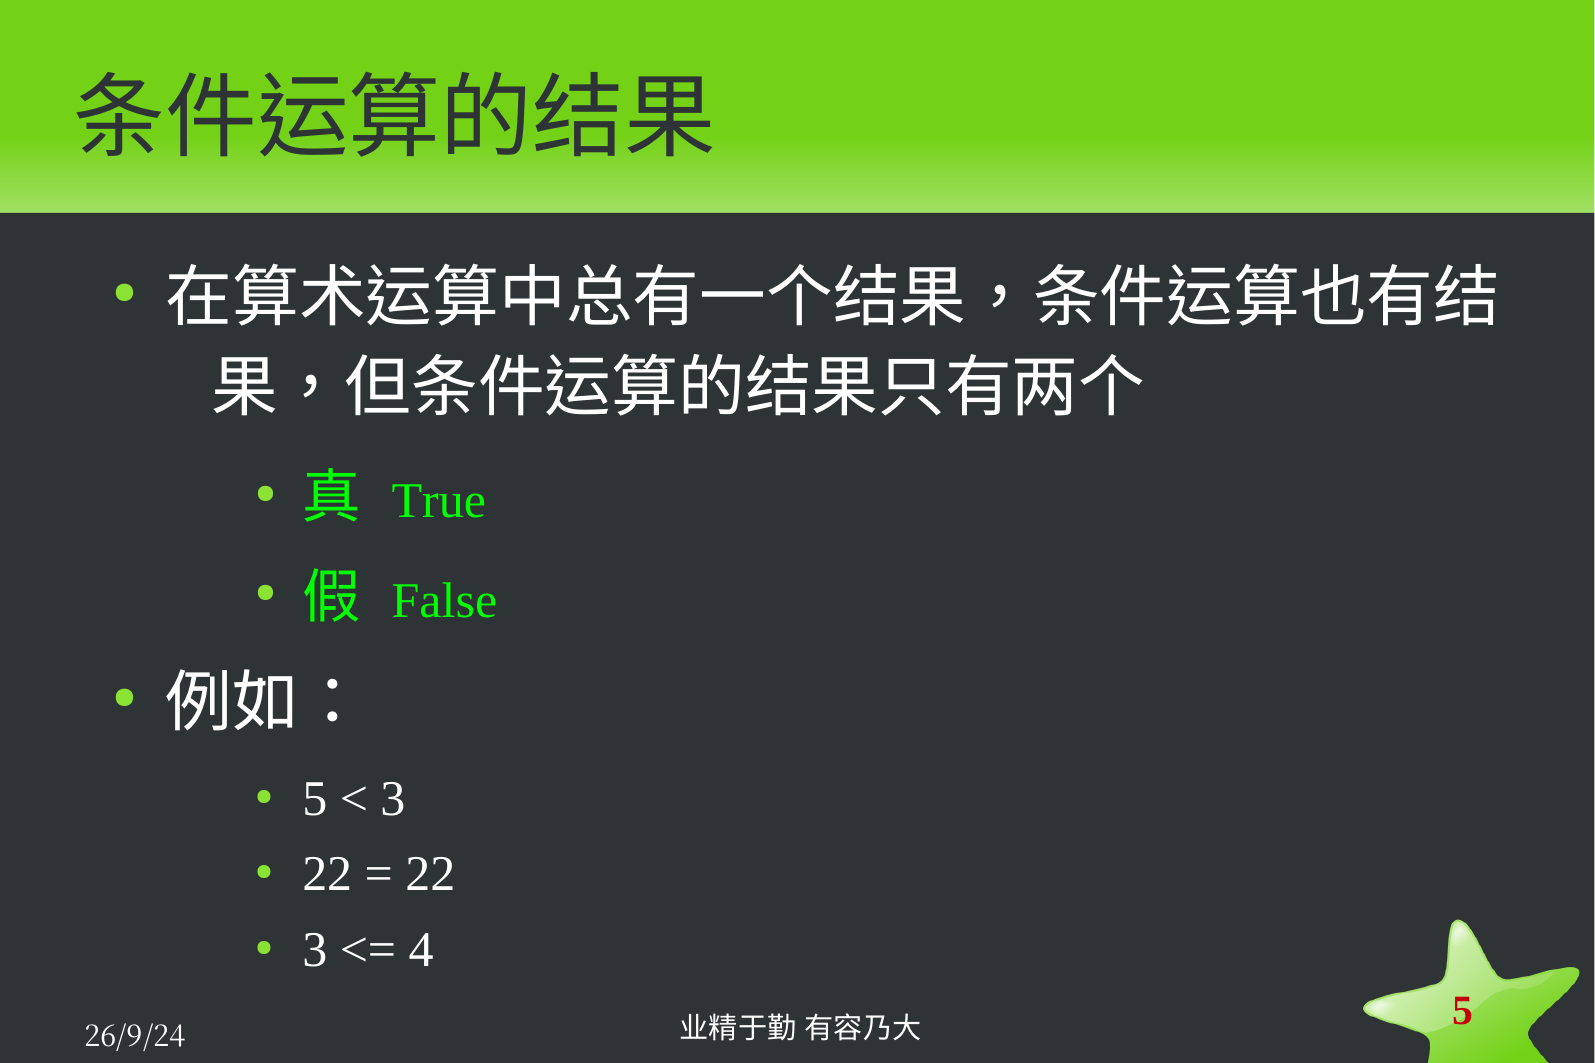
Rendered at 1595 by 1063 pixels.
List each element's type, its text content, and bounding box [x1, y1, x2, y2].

title 条件运算的结果 [74, 25, 1510, 203]
picture [0, 0, 1595, 1063]
list 在算术运算中总有一个结果，条件运算也有结果，但条件运算的结果只有两个 真 True 假 False 例如： 5 < 3 22 = 22 3 <= 4 [79, 248, 1515, 951]
